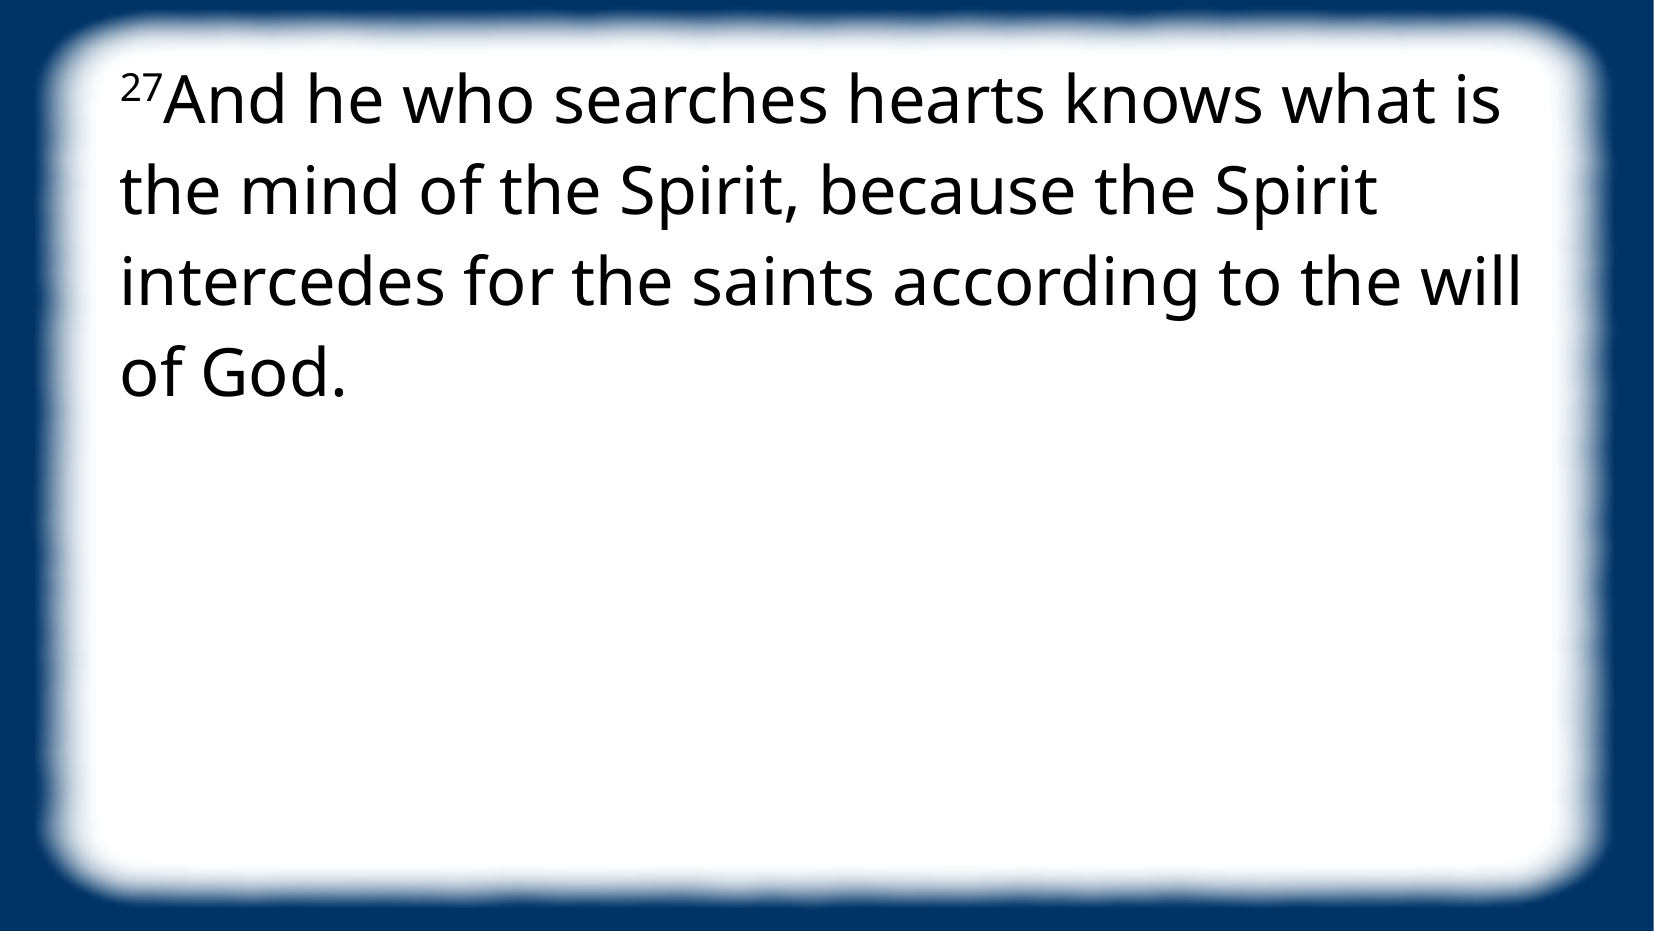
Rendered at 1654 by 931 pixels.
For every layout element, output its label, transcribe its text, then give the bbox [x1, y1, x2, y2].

text_box 27And he who searches hearts knows what is the mind of the Spirit, because the Spirit intercedes for the saints according to the will of God. [105, 45, 1546, 415]
picture [0, 0, 1654, 931]
